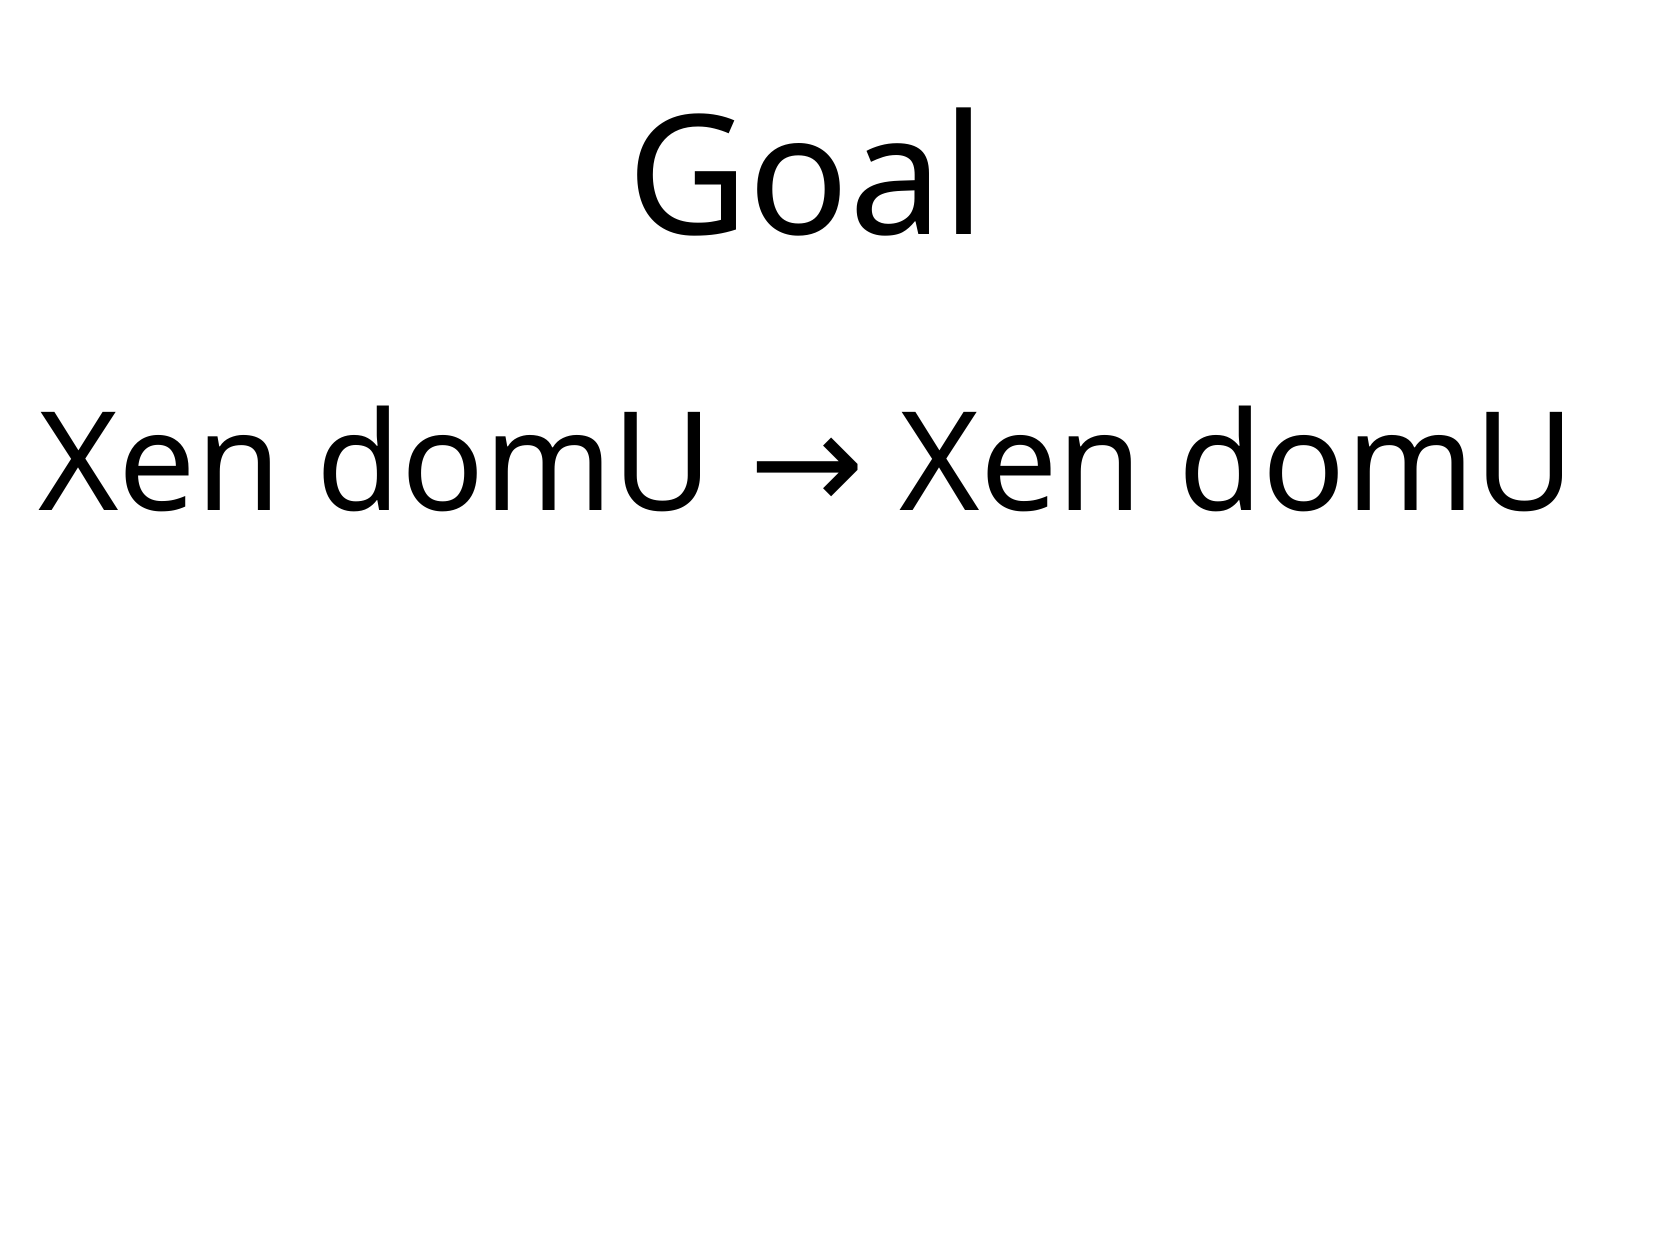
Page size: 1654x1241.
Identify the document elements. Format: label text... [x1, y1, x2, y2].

text_box Goal Xen domU → Xen domU [23, 49, 1631, 500]
